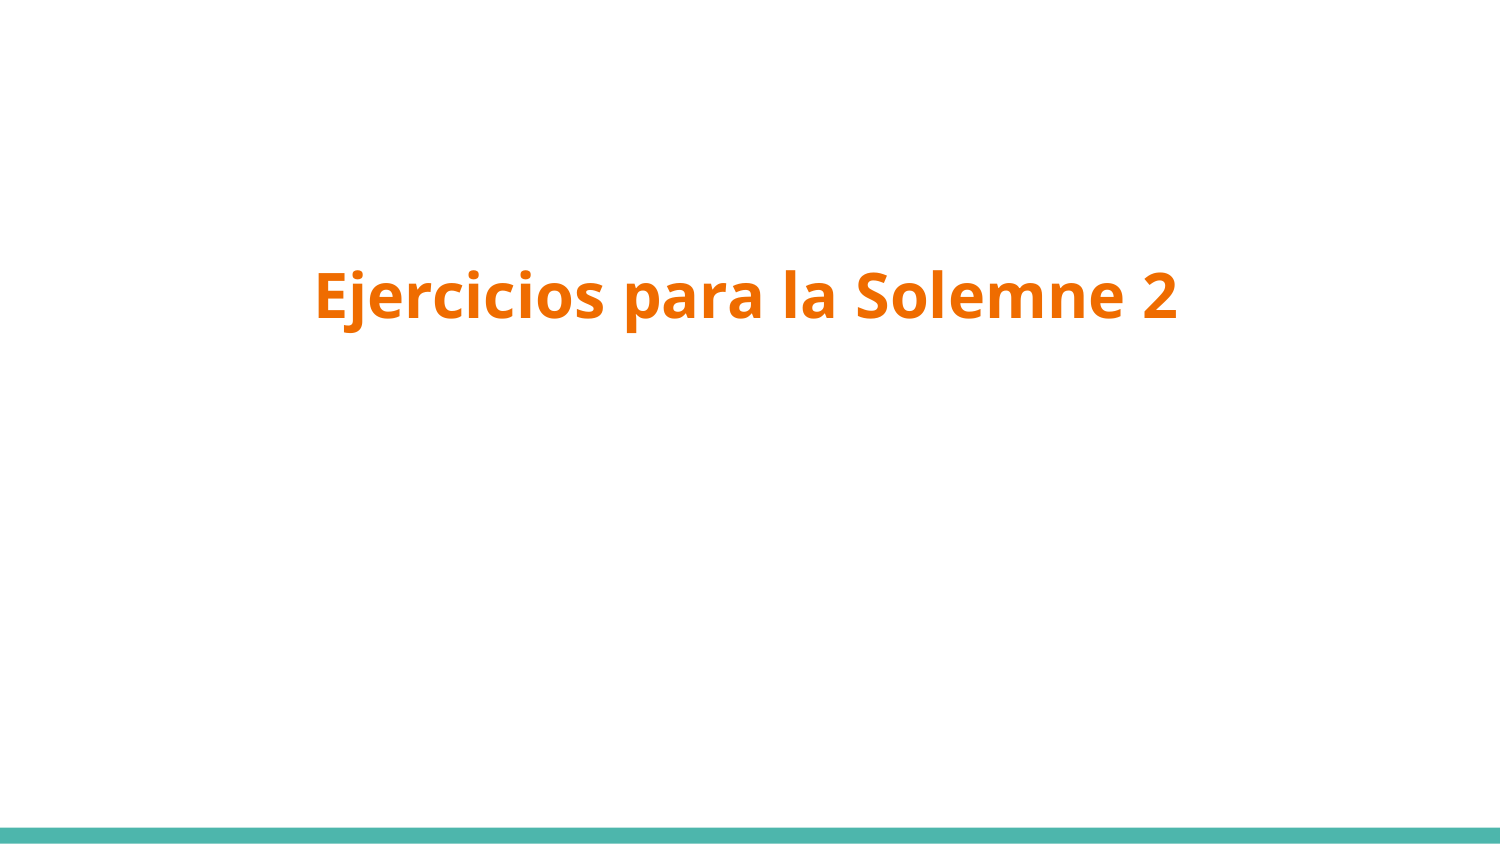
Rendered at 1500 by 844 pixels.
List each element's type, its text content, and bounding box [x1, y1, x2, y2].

title Ejercicios para la Solemne 2 [47, 236, 1445, 353]
